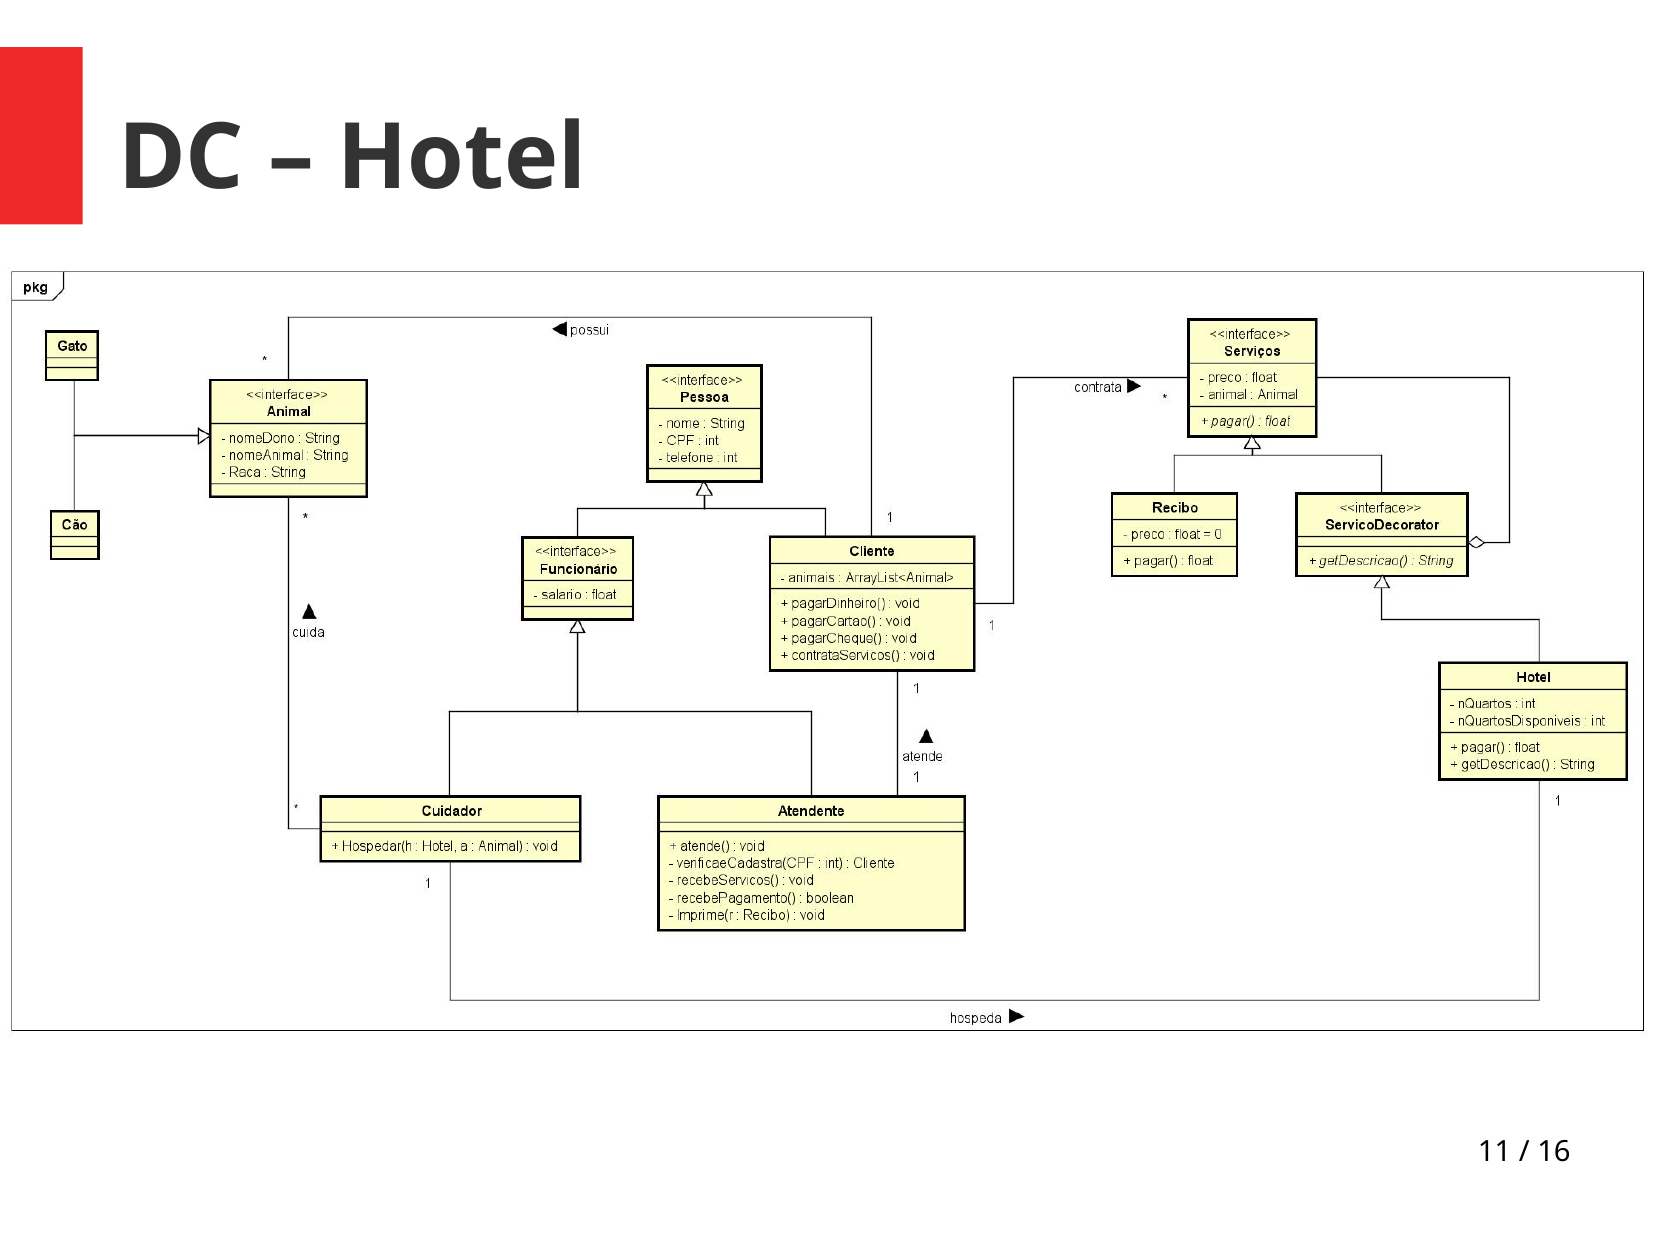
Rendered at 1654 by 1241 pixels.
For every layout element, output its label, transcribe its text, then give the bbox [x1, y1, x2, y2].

title DC – Hotel [118, 49, 1571, 257]
picture [0, 260, 1654, 1041]
